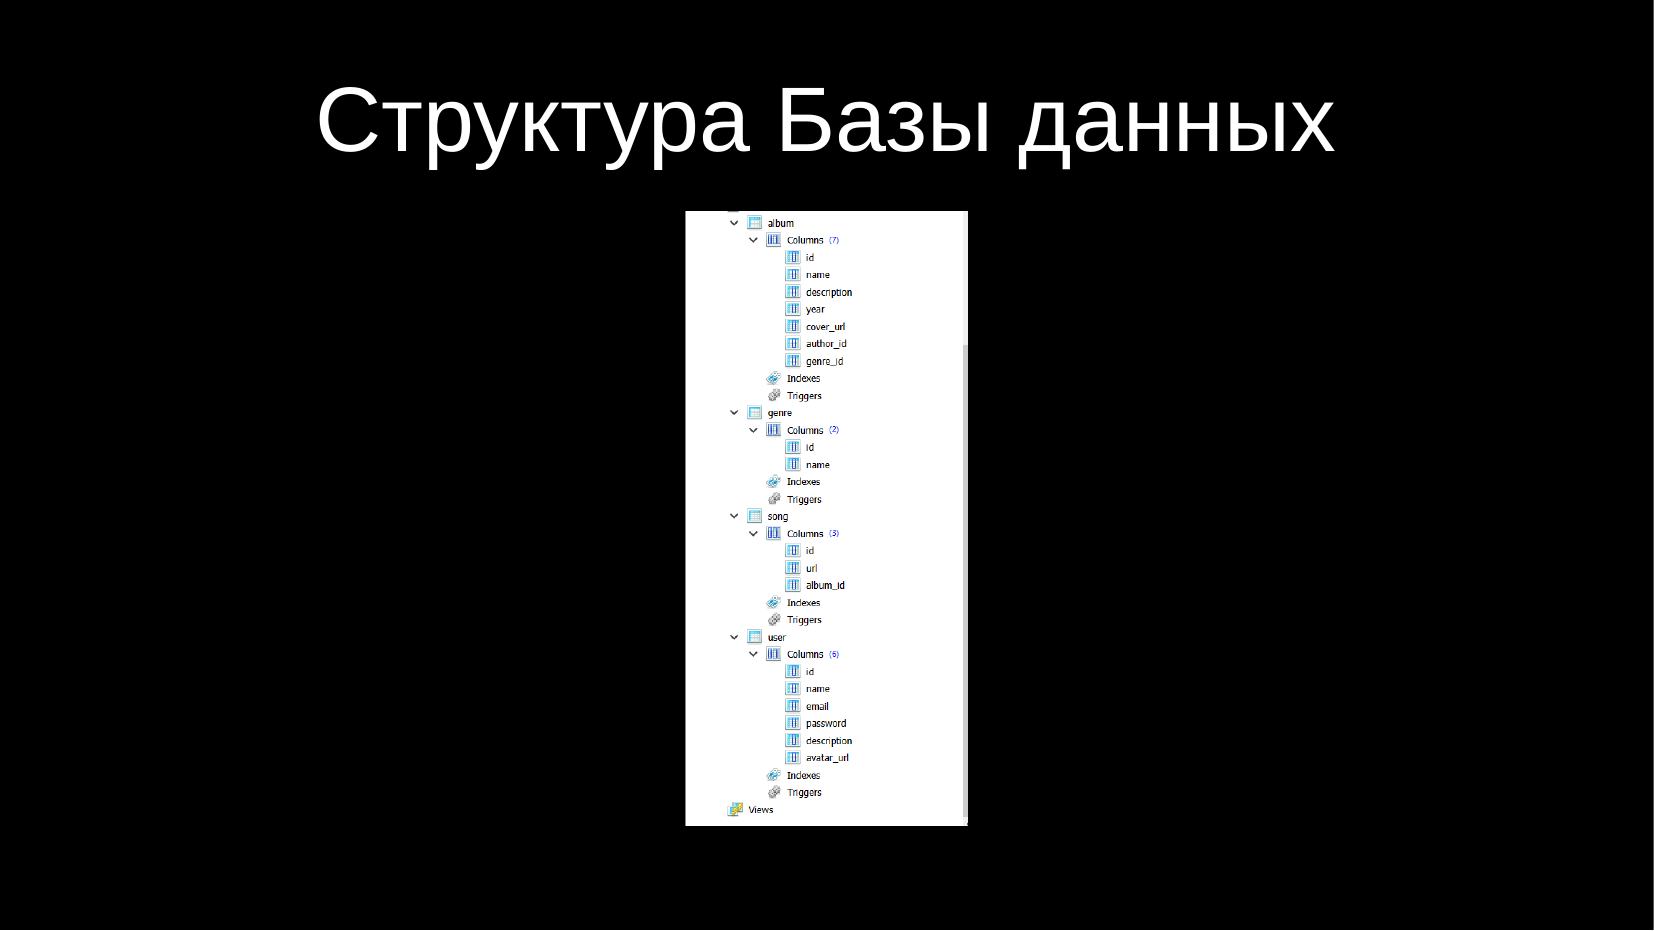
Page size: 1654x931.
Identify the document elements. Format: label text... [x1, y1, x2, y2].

title Cтруктура Базы данных [82, 37, 1571, 193]
picture [685, 211, 968, 826]
